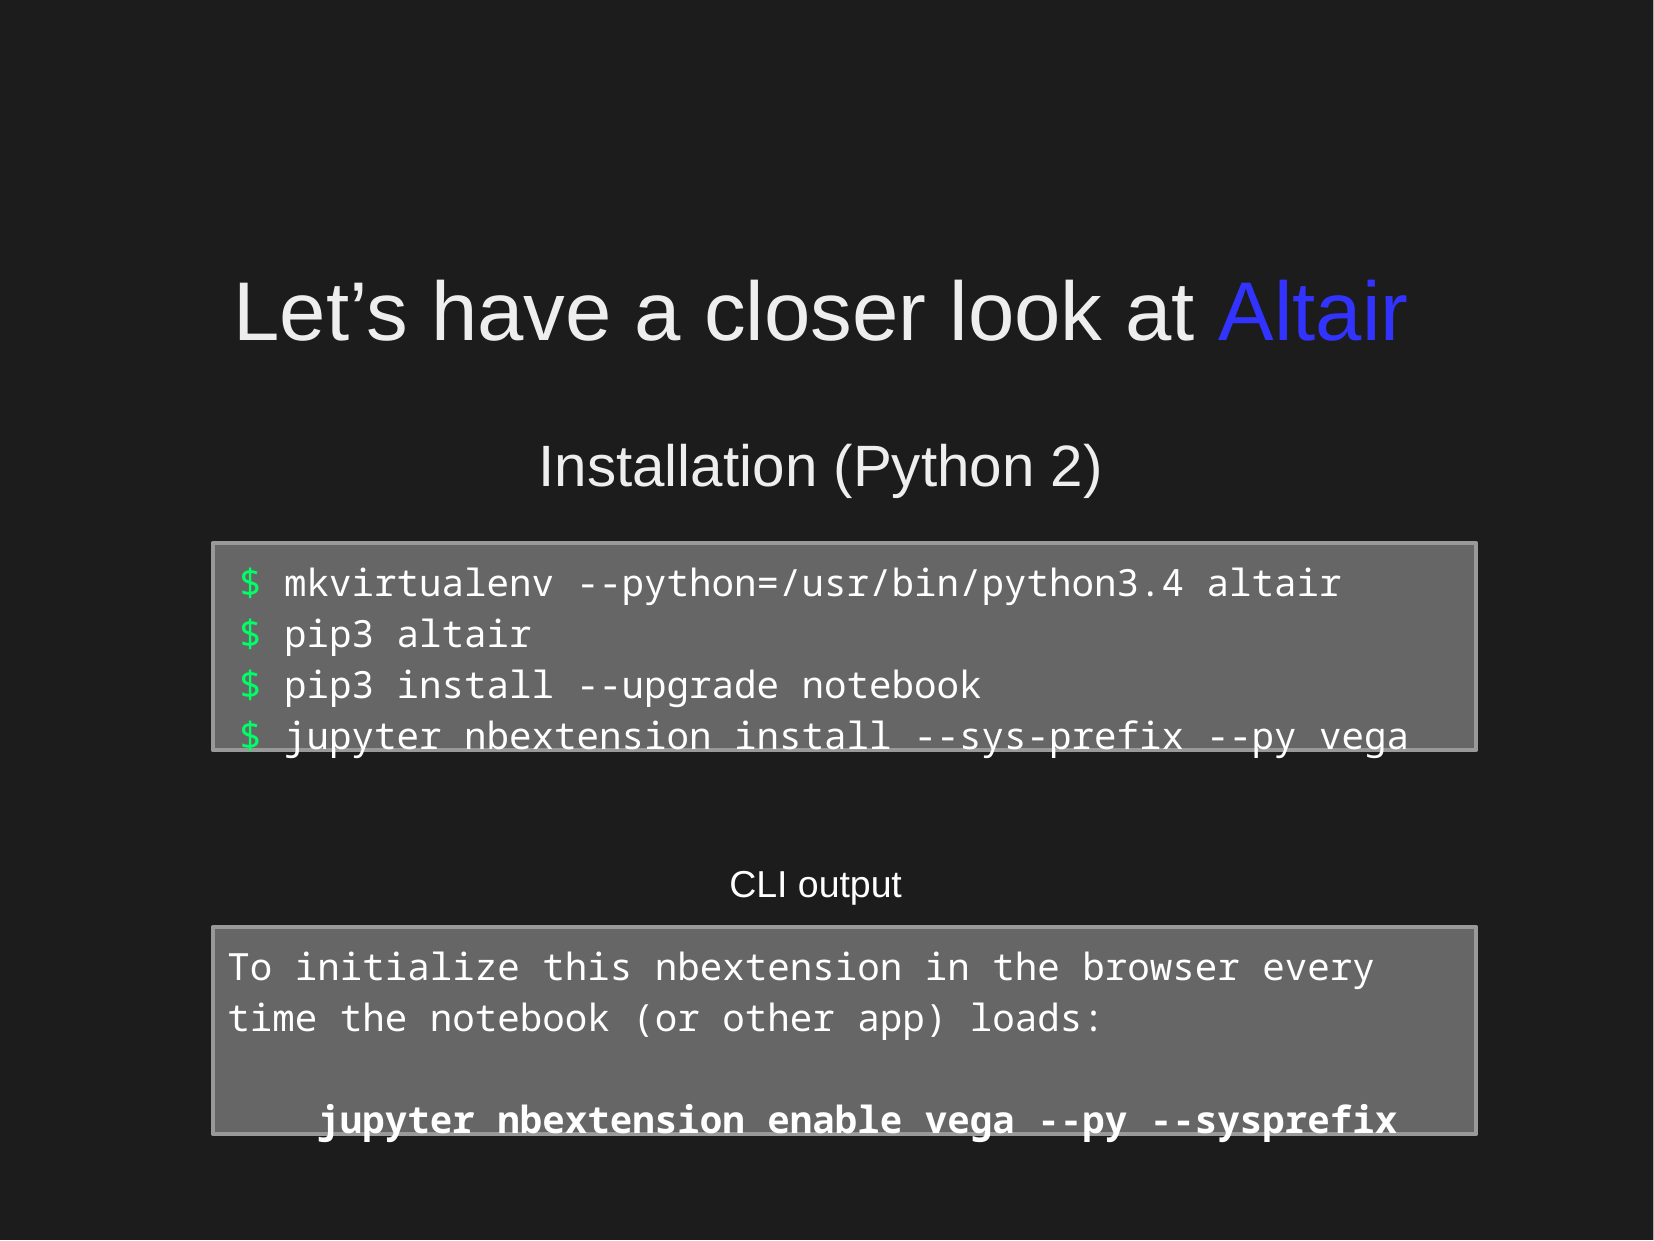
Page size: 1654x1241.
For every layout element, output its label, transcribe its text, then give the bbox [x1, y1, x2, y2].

text_box $ mkvirtualenv --python=/usr/bin/python3.4 altair $ pip3 altair $ pip3 install --upgrade notebook $ jupyter nbextension install --sys-prefix --py vega [224, 549, 1453, 768]
text_box [212, 927, 1477, 933]
text_box To initialize this nbextension in the browser every time the notebook (or other app) loads: jupyter nbextension enable vega --py --sysprefix [212, 933, 1477, 1166]
text_box CLI output [714, 856, 939, 913]
text_box Let’s have a closer look at Altair Installation (Python 2) [76, 48, 1566, 768]
